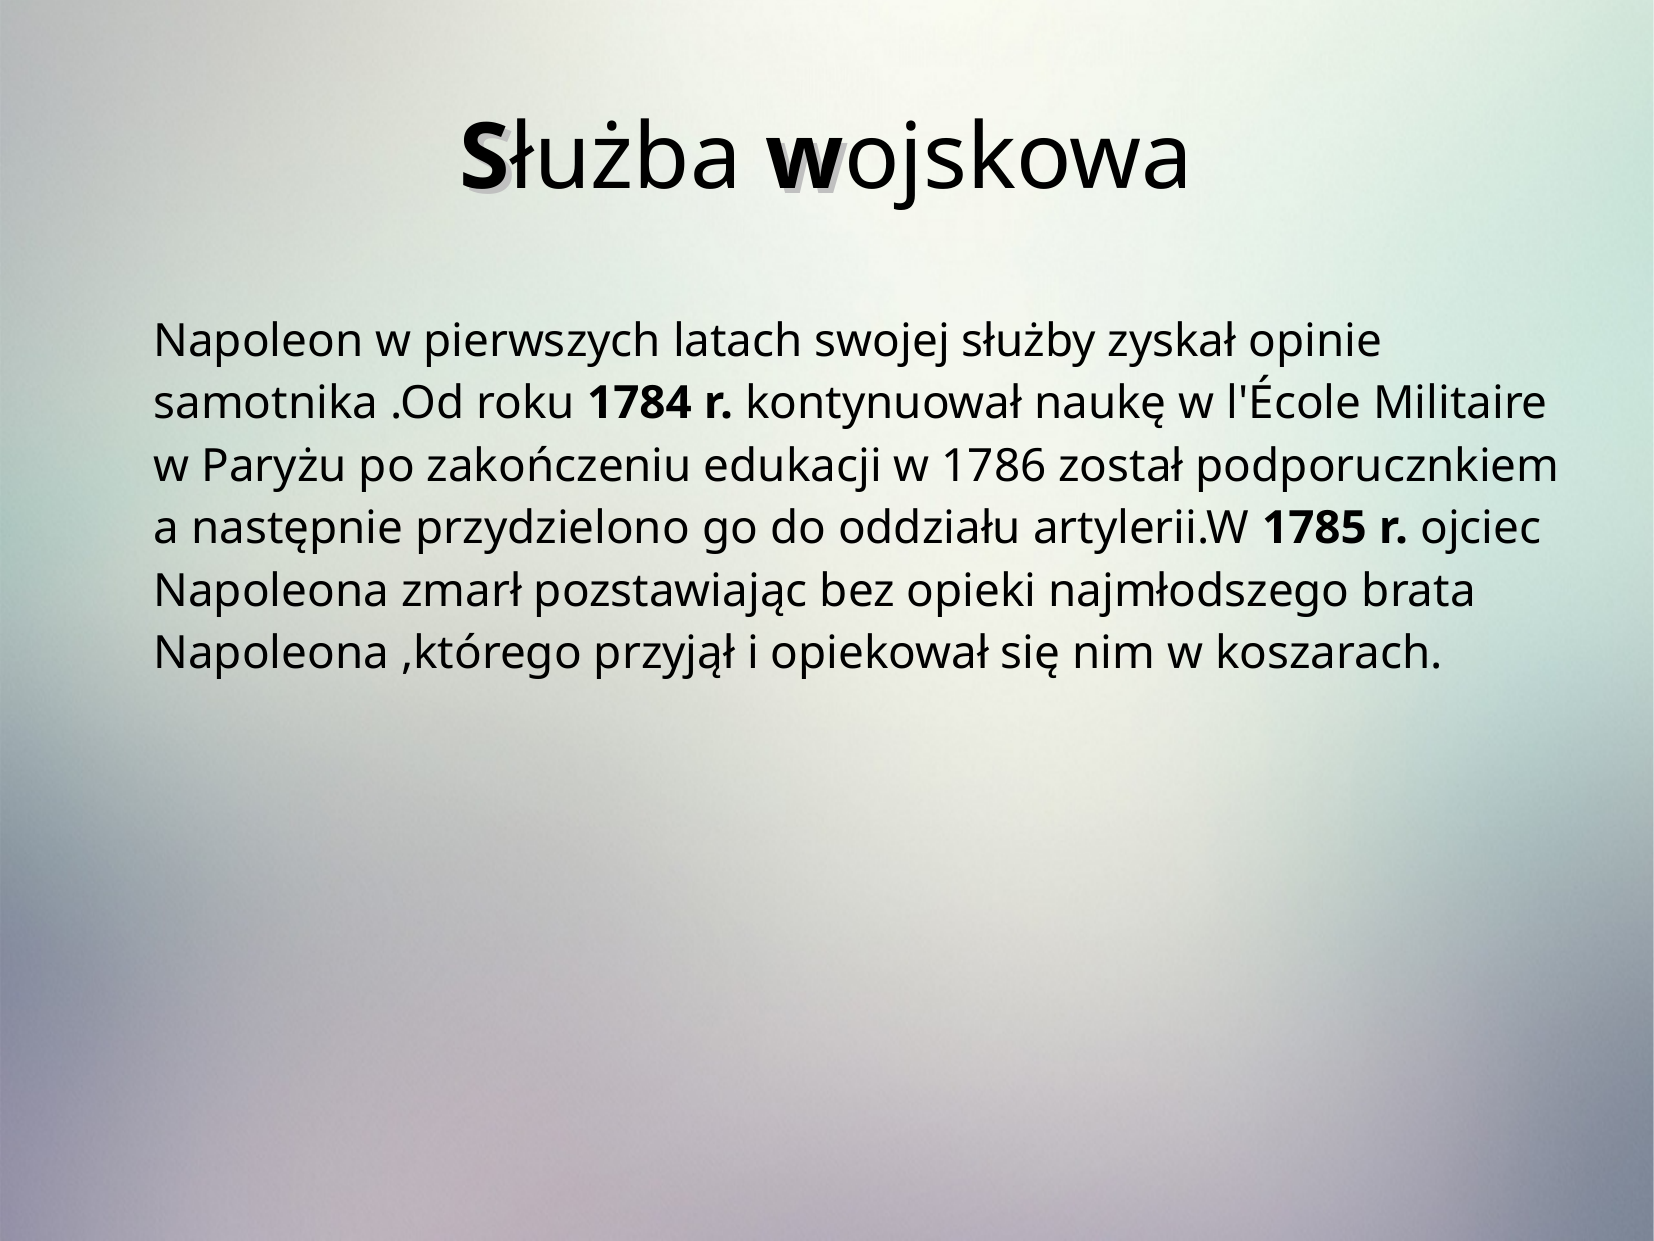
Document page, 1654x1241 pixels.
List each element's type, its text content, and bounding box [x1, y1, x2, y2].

title Służba wojskowa [82, 49, 1571, 257]
picture [0, 0, 1654, 1241]
list Napoleon w pierwszych latach swojej służby zyskał opinie samotnika .Od roku 1784 r. kontynuował naukę w l'École Militaire w Paryżu po zakończeniu edukacji w 1786 został podporucznkiem a następnie przydzielono go do oddziału artylerii.W 1785 r. ojciec Napoleona zmarł pozstawiając bez opieki najmłodszego brata Napoleona ,którego przyjął i opiekował się nim w koszarach. [82, 307, 1571, 1133]
